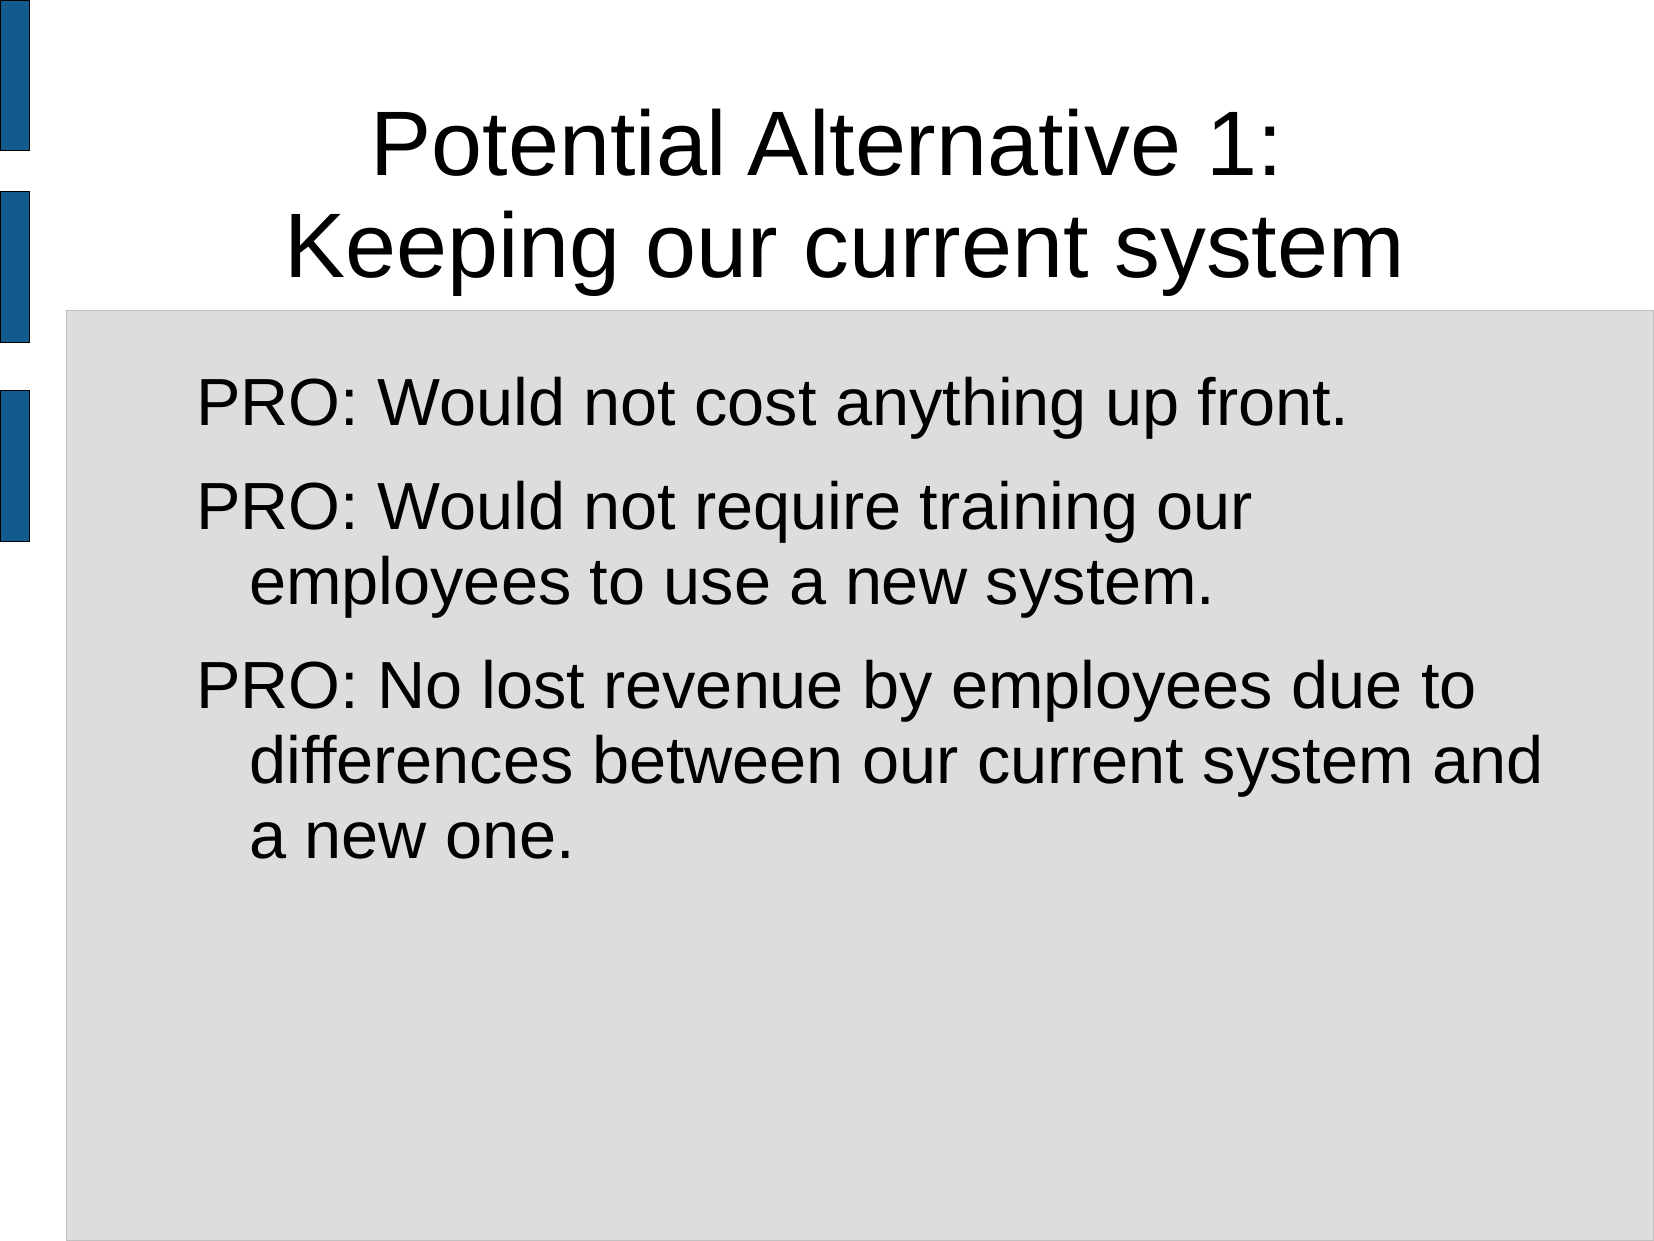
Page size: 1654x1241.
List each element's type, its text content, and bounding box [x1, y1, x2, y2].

list PRO: Would not cost anything up front. PRO: Would not require training our employees to use a new system. PRO: No lost revenue by employees due to differences between our current system and a new one. [178, 364, 1570, 1147]
title Potential Alternative 1: Keeping our current system [121, 80, 1534, 309]
